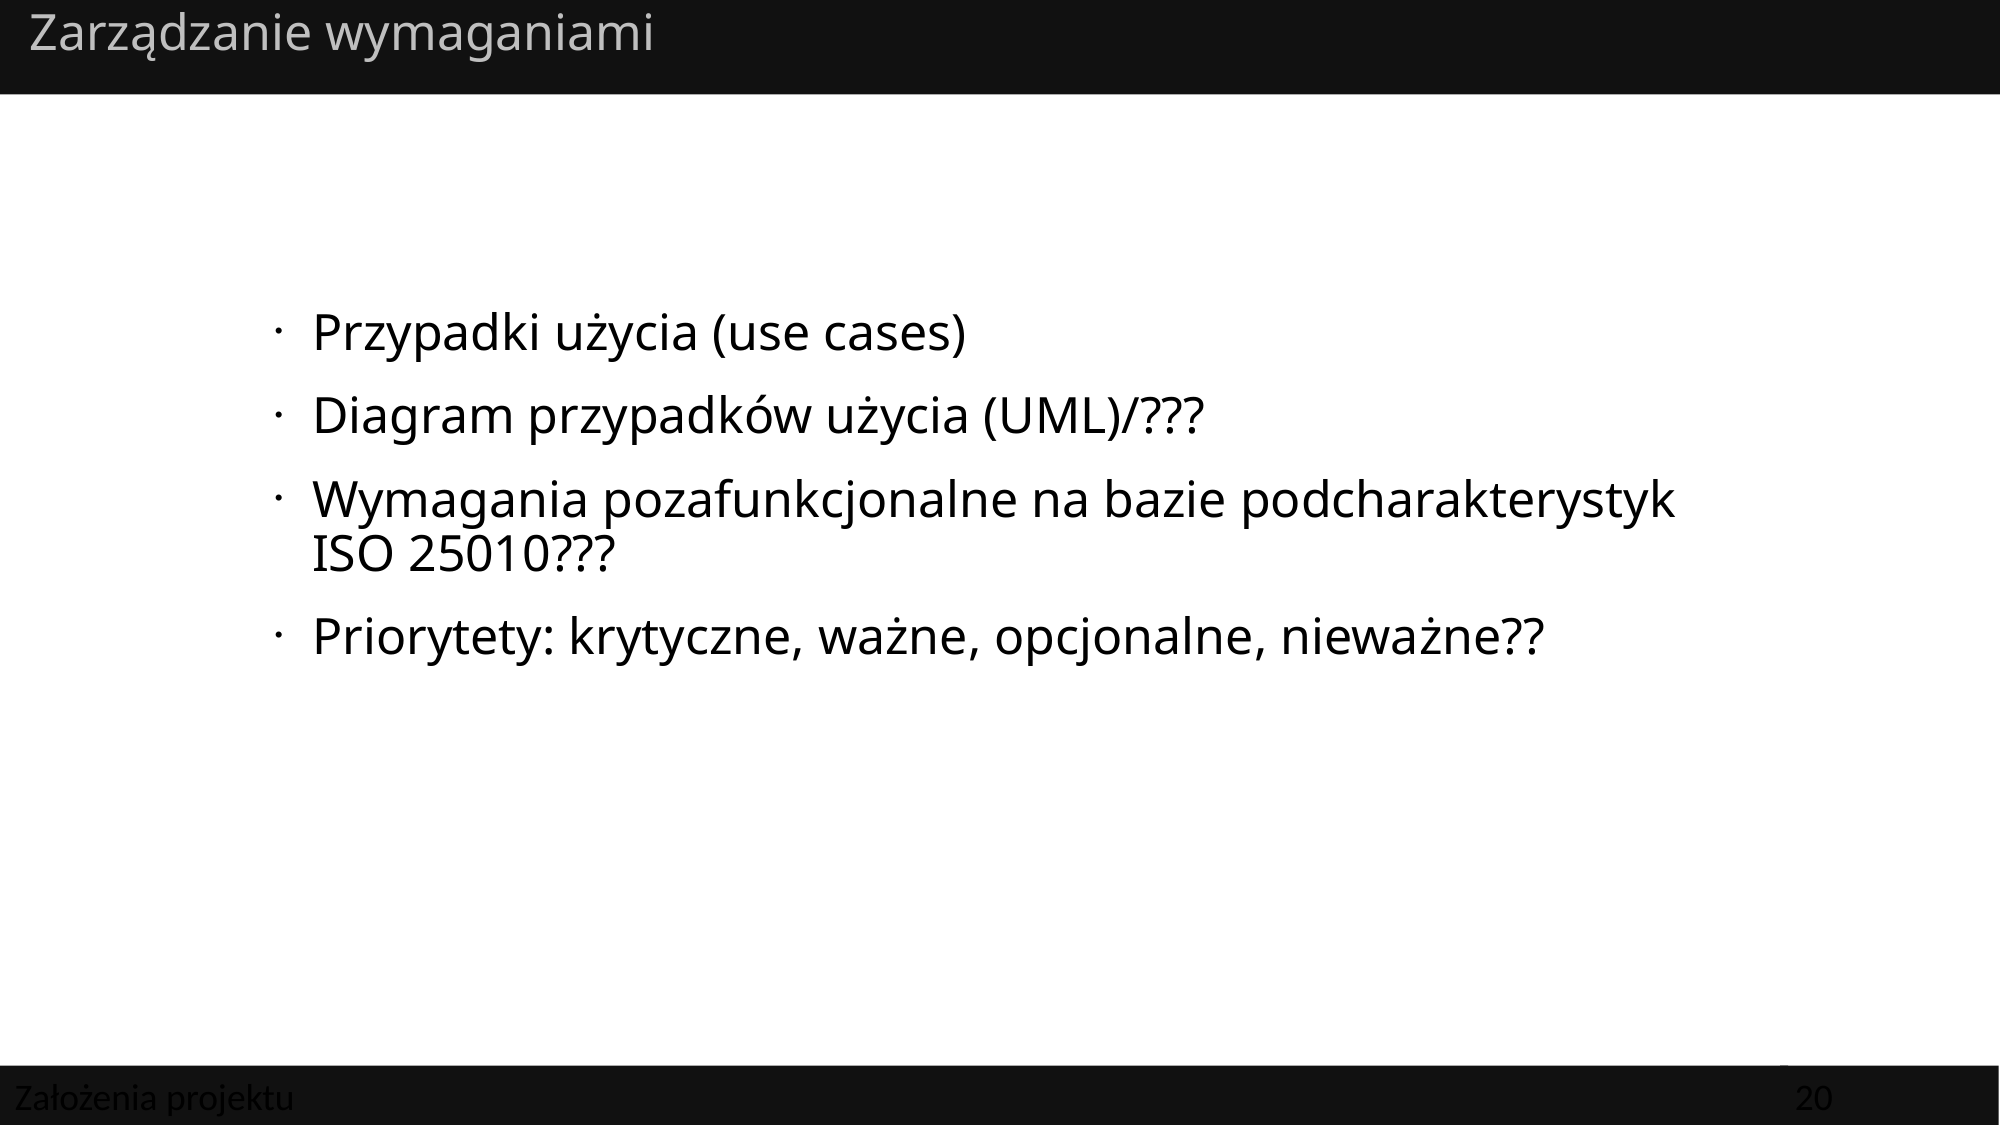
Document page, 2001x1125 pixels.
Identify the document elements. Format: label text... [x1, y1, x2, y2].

title Zarządzanie wymaganiami [0, 0, 2000, 95]
footer Założenia projektu [0, 1065, 1780, 1125]
list Przypadki użycia (use cases) Diagram przypadków użycia (UML)/??? Wymagania pozafunkcjonalne na bazie podcharakterystyk ISO 25010??? Priorytety: krytyczne, ważne, opcjonalne, nieważne?? [259, 299, 1764, 665]
slide_number <number> [1780, 1065, 1999, 1125]
